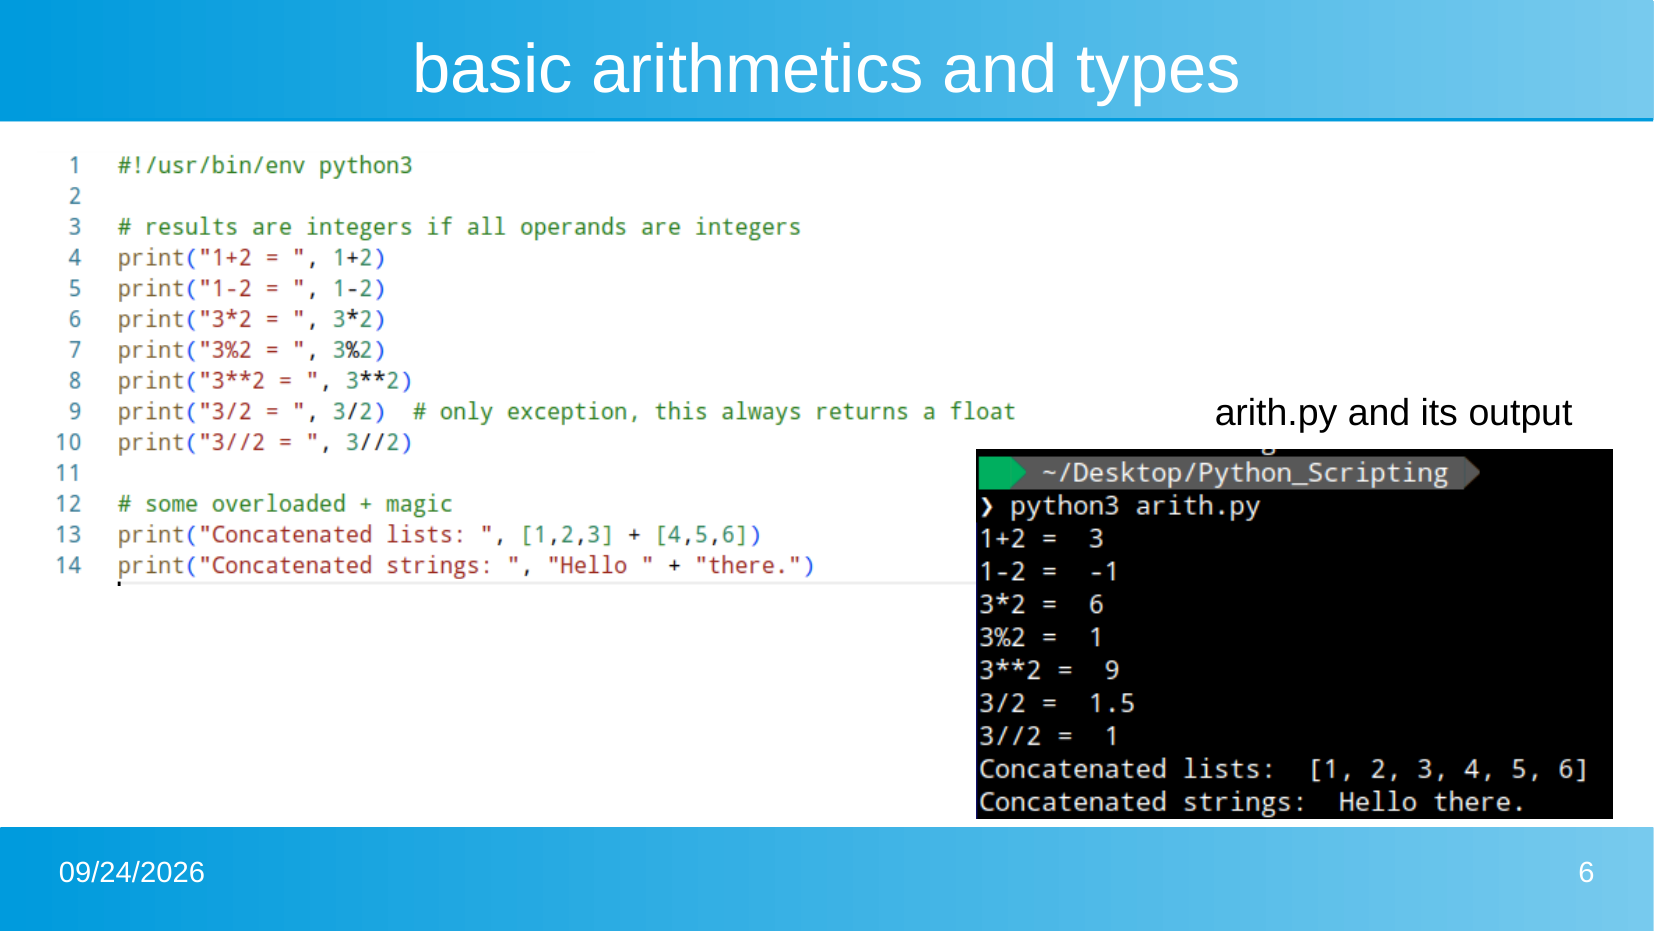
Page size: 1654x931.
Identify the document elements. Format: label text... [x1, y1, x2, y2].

title basic arithmetics and types [59, 29, 1595, 108]
picture [37, 151, 1613, 819]
text_box arith.py and its output [1200, 384, 1613, 449]
